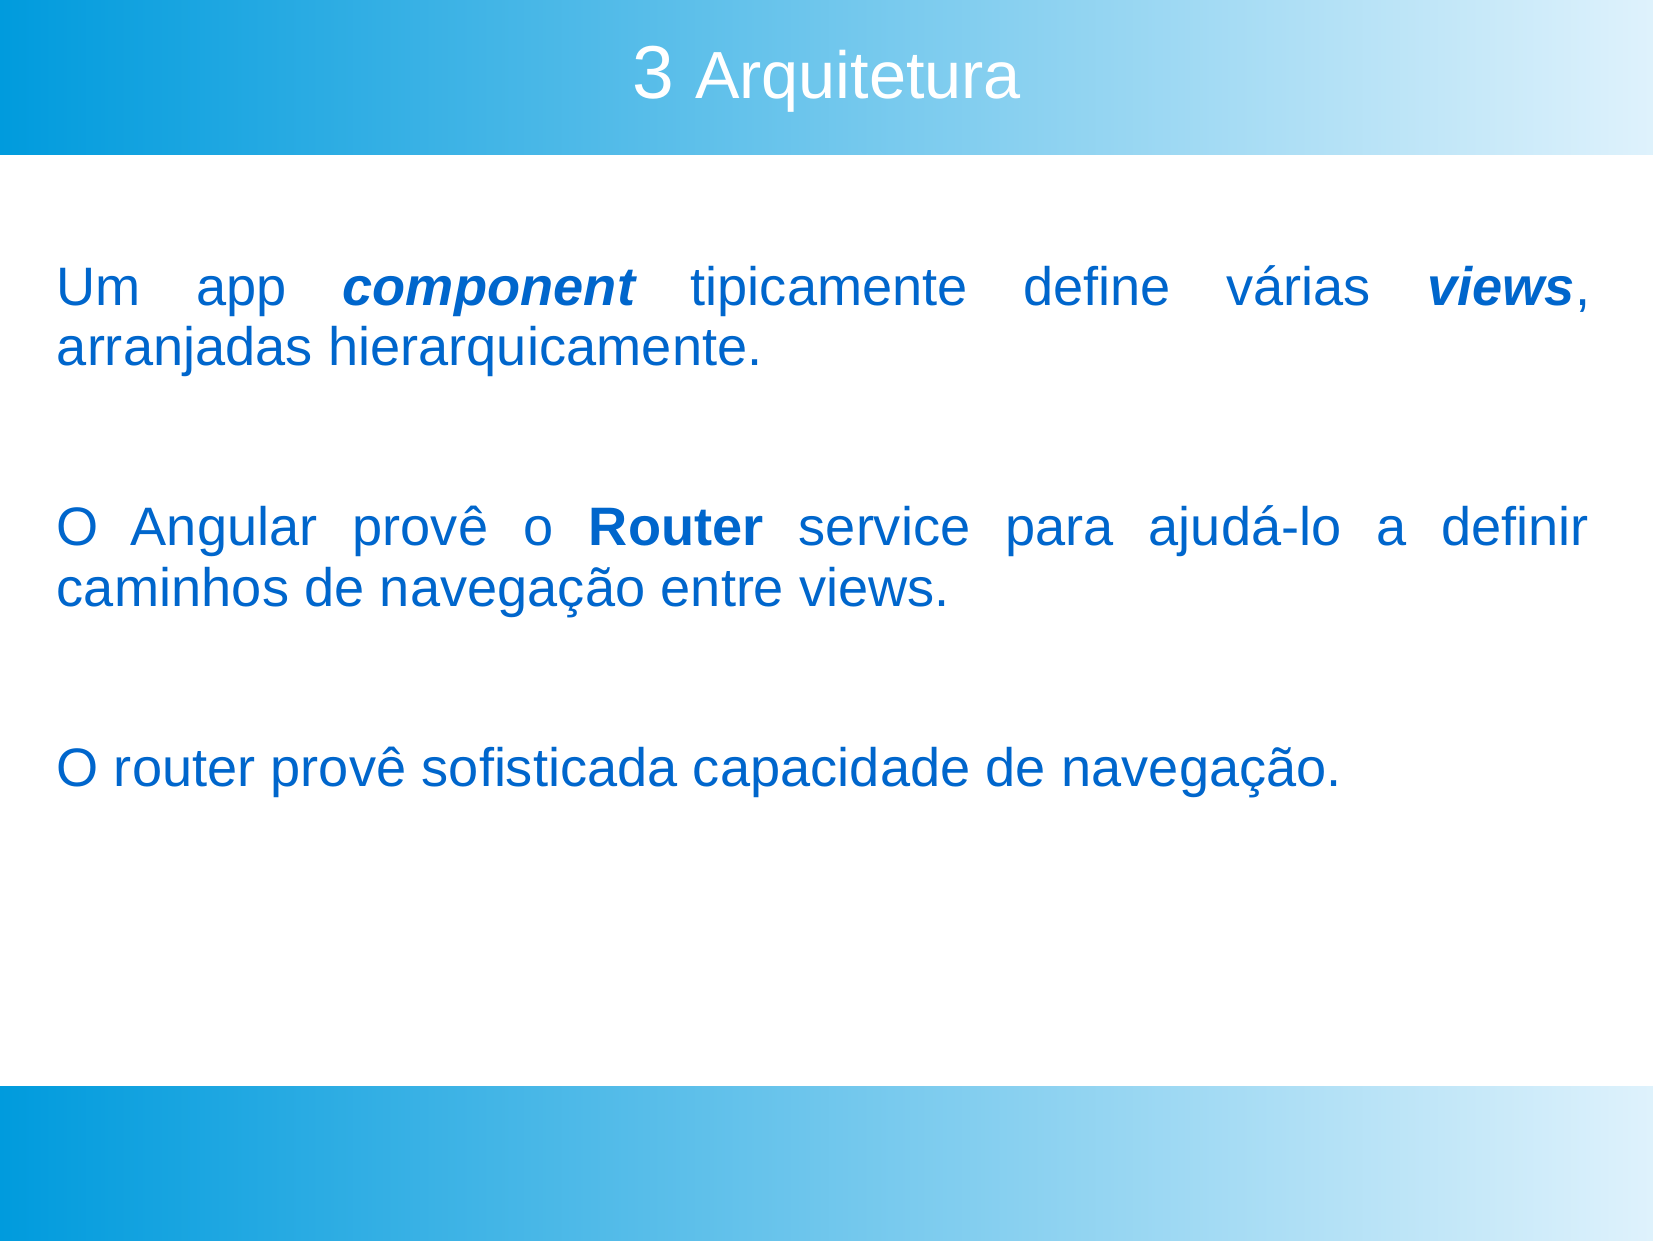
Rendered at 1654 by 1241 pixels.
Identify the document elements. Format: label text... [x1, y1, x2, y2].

title 3 Arquitetura [82, 19, 1571, 125]
list Um app component tipicamente define várias views, arranjadas hierarquicamente. O Angular provê o Router service para ajudá-lo a definir caminhos de navegação entre views. O router provê sofisticada capacidade de navegação. [56, 195, 1591, 1036]
